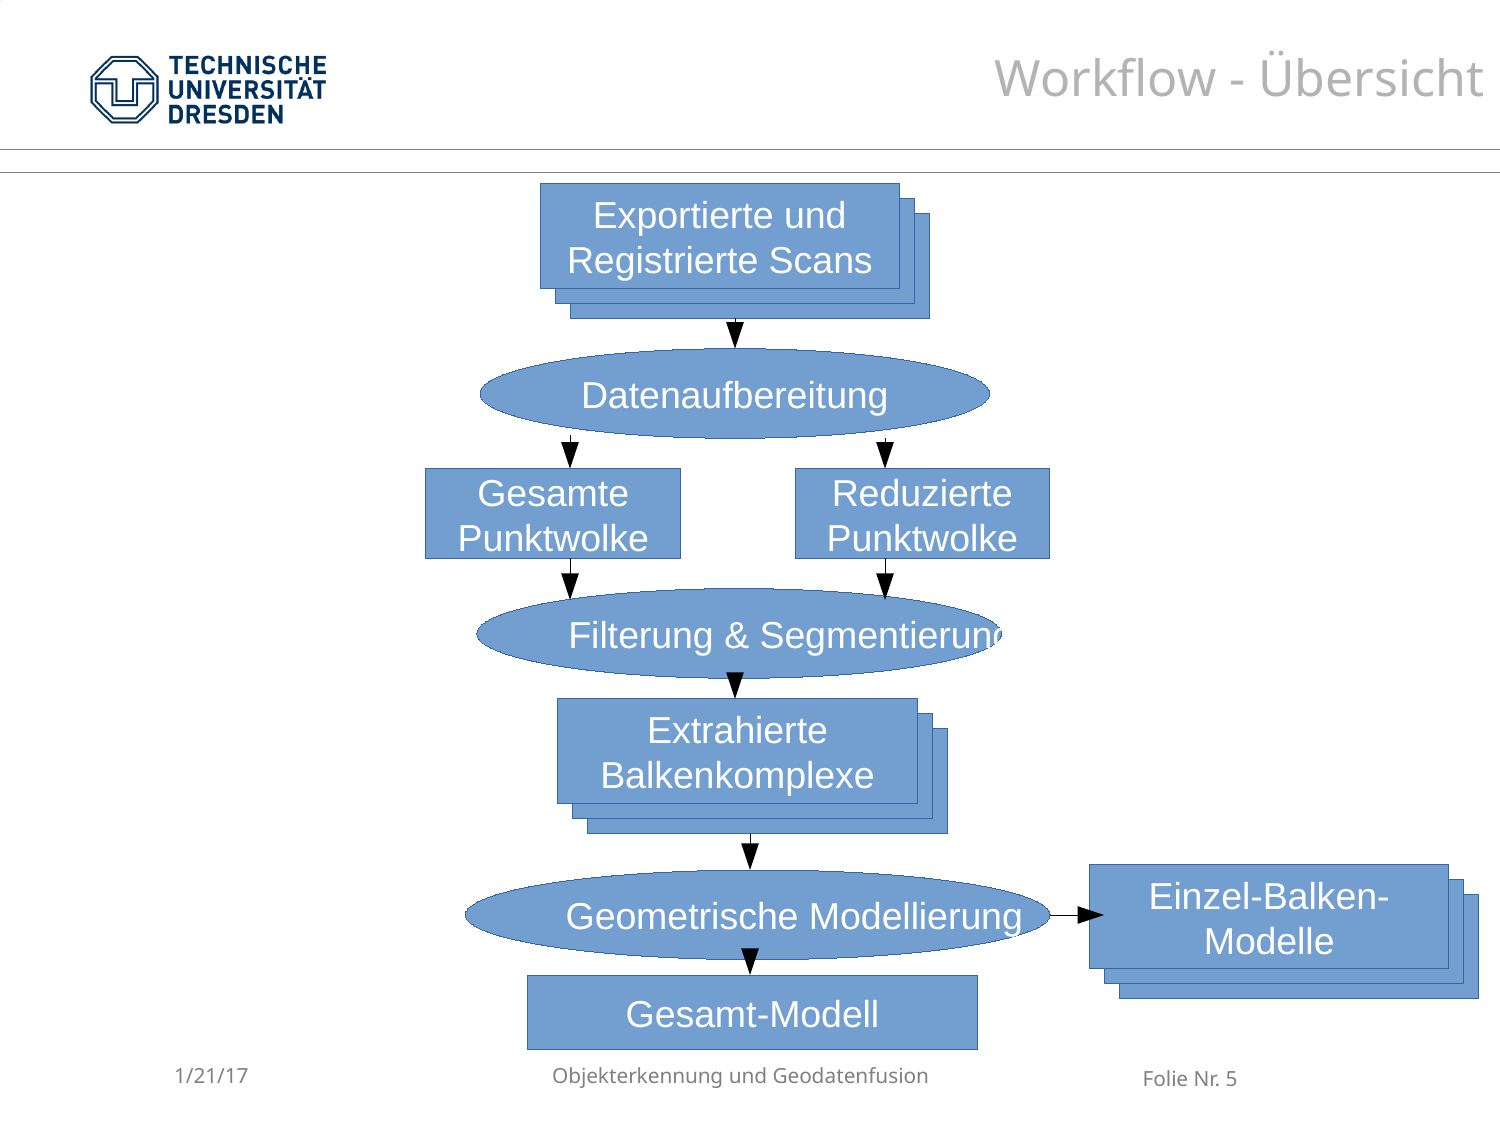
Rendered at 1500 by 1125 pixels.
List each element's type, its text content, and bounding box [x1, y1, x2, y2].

text_box Datenaufbereitung [480, 348, 990, 439]
picture [90, 54, 326, 124]
text_box Exportierte und Registrierte Scans [540, 183, 900, 289]
text_box Filterung & Segmentierung [476, 588, 1000, 679]
text_box 1/21/17 [159, 1045, 509, 1106]
text_box [1104, 879, 1479, 999]
text_box Workflow - Übersicht [868, 38, 1500, 114]
text_box Extrahierte Balkenkomplexe [557, 698, 918, 804]
text_box Gesamt-Modell [527, 975, 978, 1050]
text_box Reduzierte Punktwolke [795, 468, 1050, 559]
text_box [555, 198, 930, 319]
text_box Geometrische Modellierung [465, 870, 1051, 960]
text_box Gesamte Punktwolke [425, 468, 681, 559]
text_box [572, 713, 948, 834]
text_box Einzel-Balken- Modelle [1089, 864, 1449, 969]
